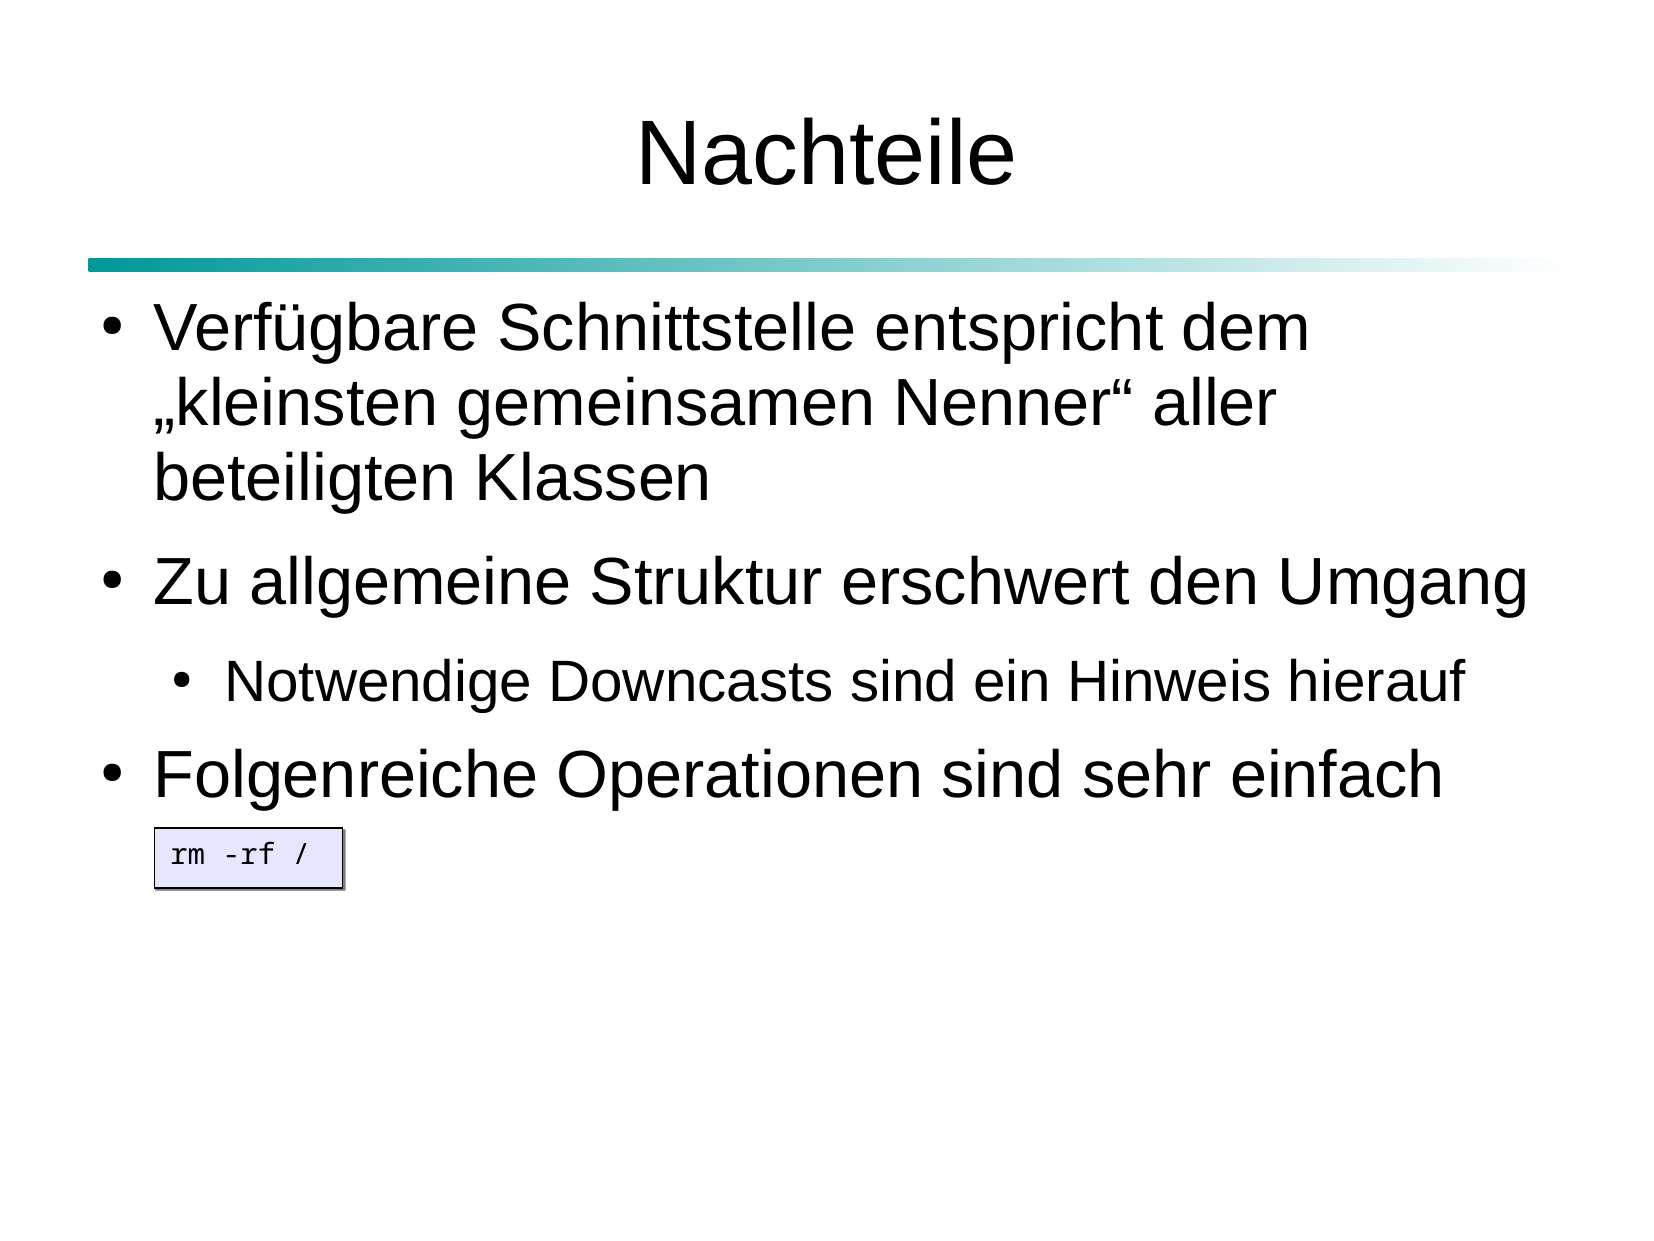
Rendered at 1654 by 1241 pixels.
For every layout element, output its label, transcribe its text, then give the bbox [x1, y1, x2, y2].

text_box rm -rf / [154, 827, 343, 888]
title Nachteile [82, 49, 1571, 257]
list Verfügbare Schnittstelle entspricht dem „kleinsten gemeinsamen Nenner“ aller beteiligten Klassen Zu allgemeine Struktur erschwert den Umgang Notwendige Downcasts sind ein Hinweis hierauf Folgenreiche Operationen sind sehr einfach [82, 290, 1571, 1109]
